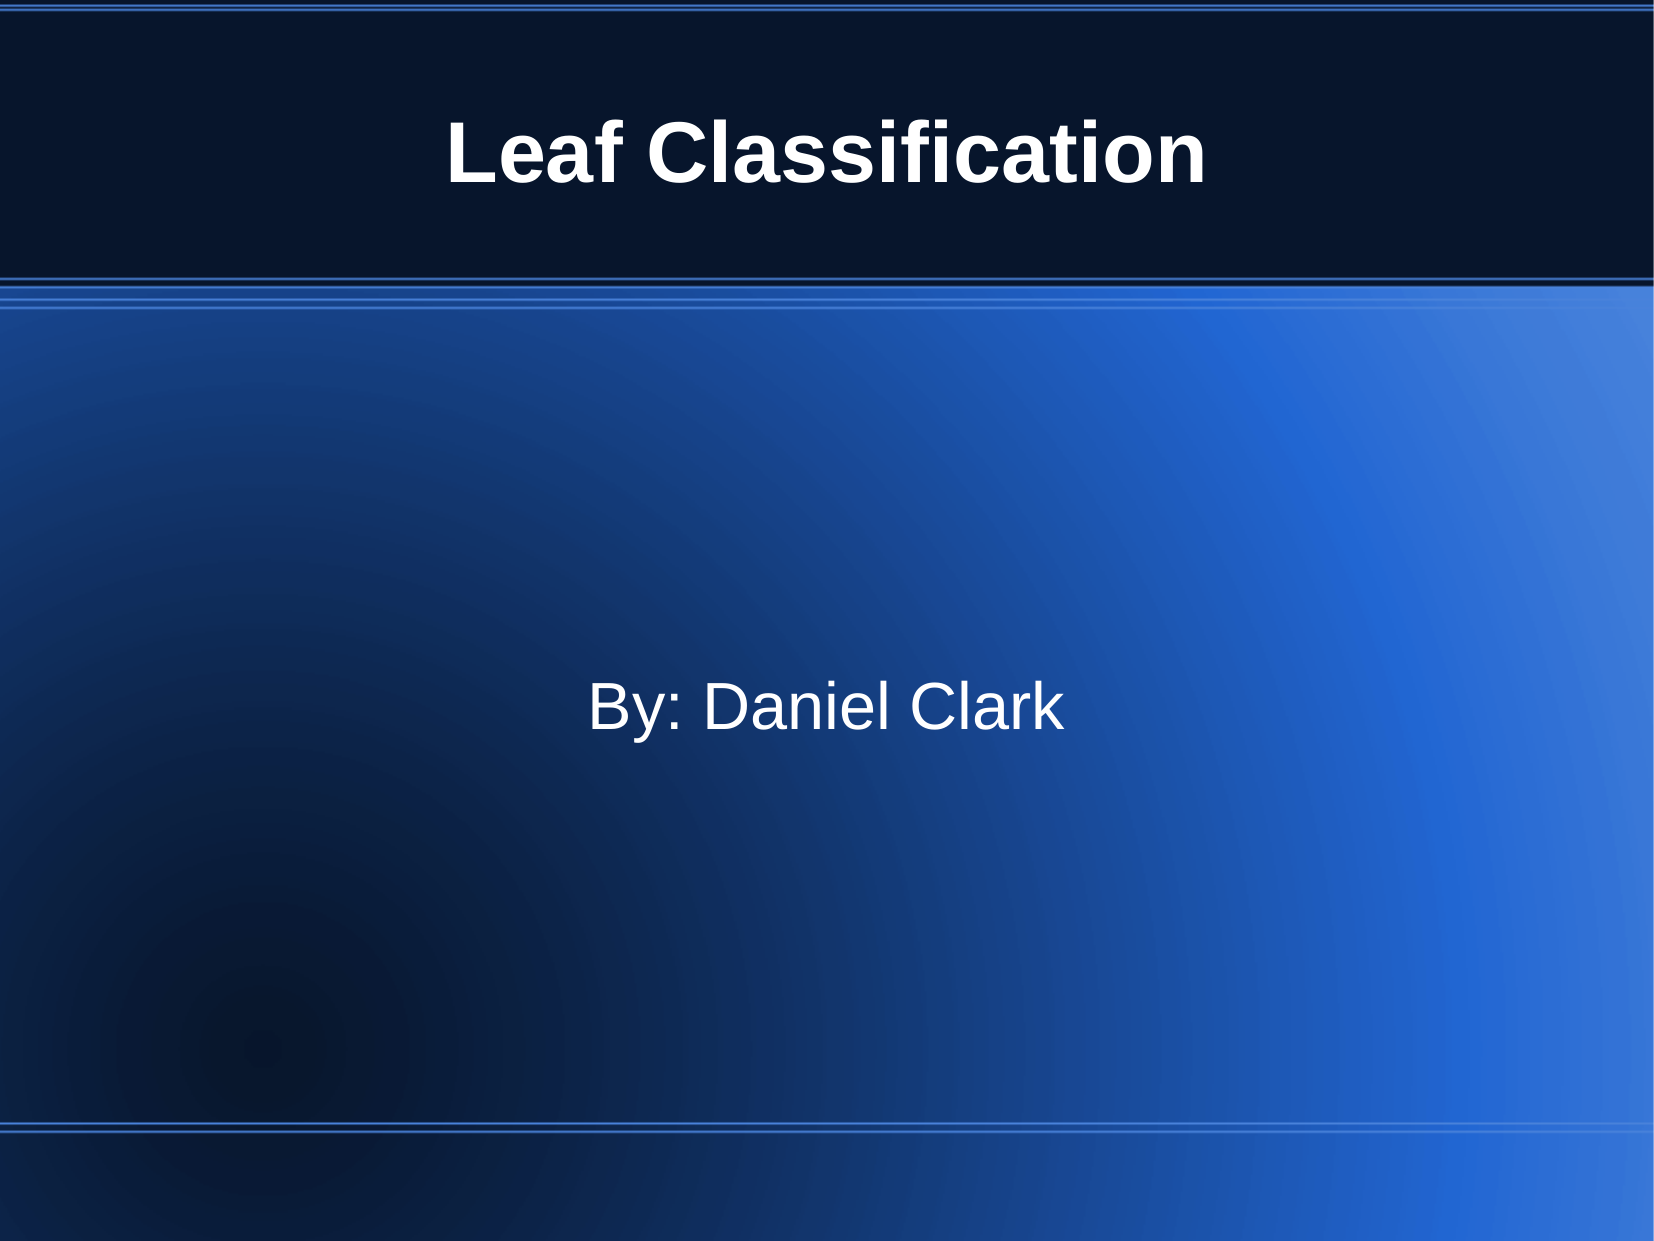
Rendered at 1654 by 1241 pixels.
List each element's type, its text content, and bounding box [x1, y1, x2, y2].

title Leaf Classification [82, 49, 1571, 257]
subtitle By: Daniel Clark [82, 355, 1571, 1058]
picture [0, 0, 1654, 1241]
